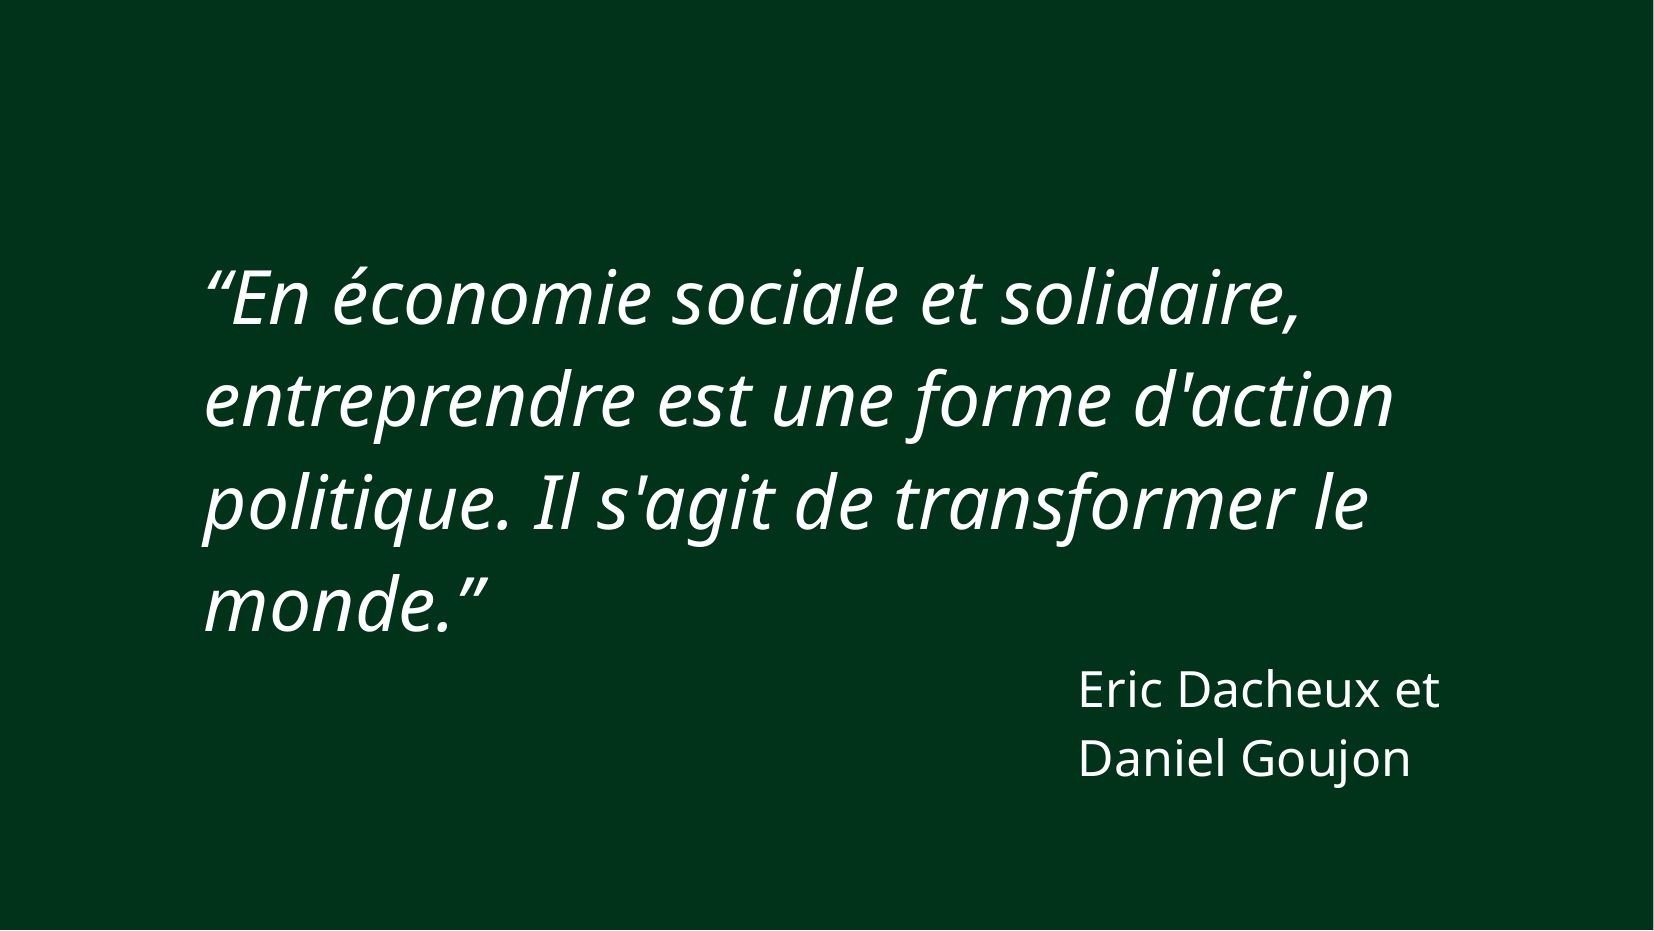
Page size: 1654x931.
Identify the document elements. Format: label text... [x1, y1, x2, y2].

text_box “En économie sociale et solidaire, entreprendre est une forme d'action politique. Il s'agit de transformer le monde.” [188, 237, 1512, 674]
text_box Eric Dacheux et Daniel Goujon [1062, 647, 1583, 886]
